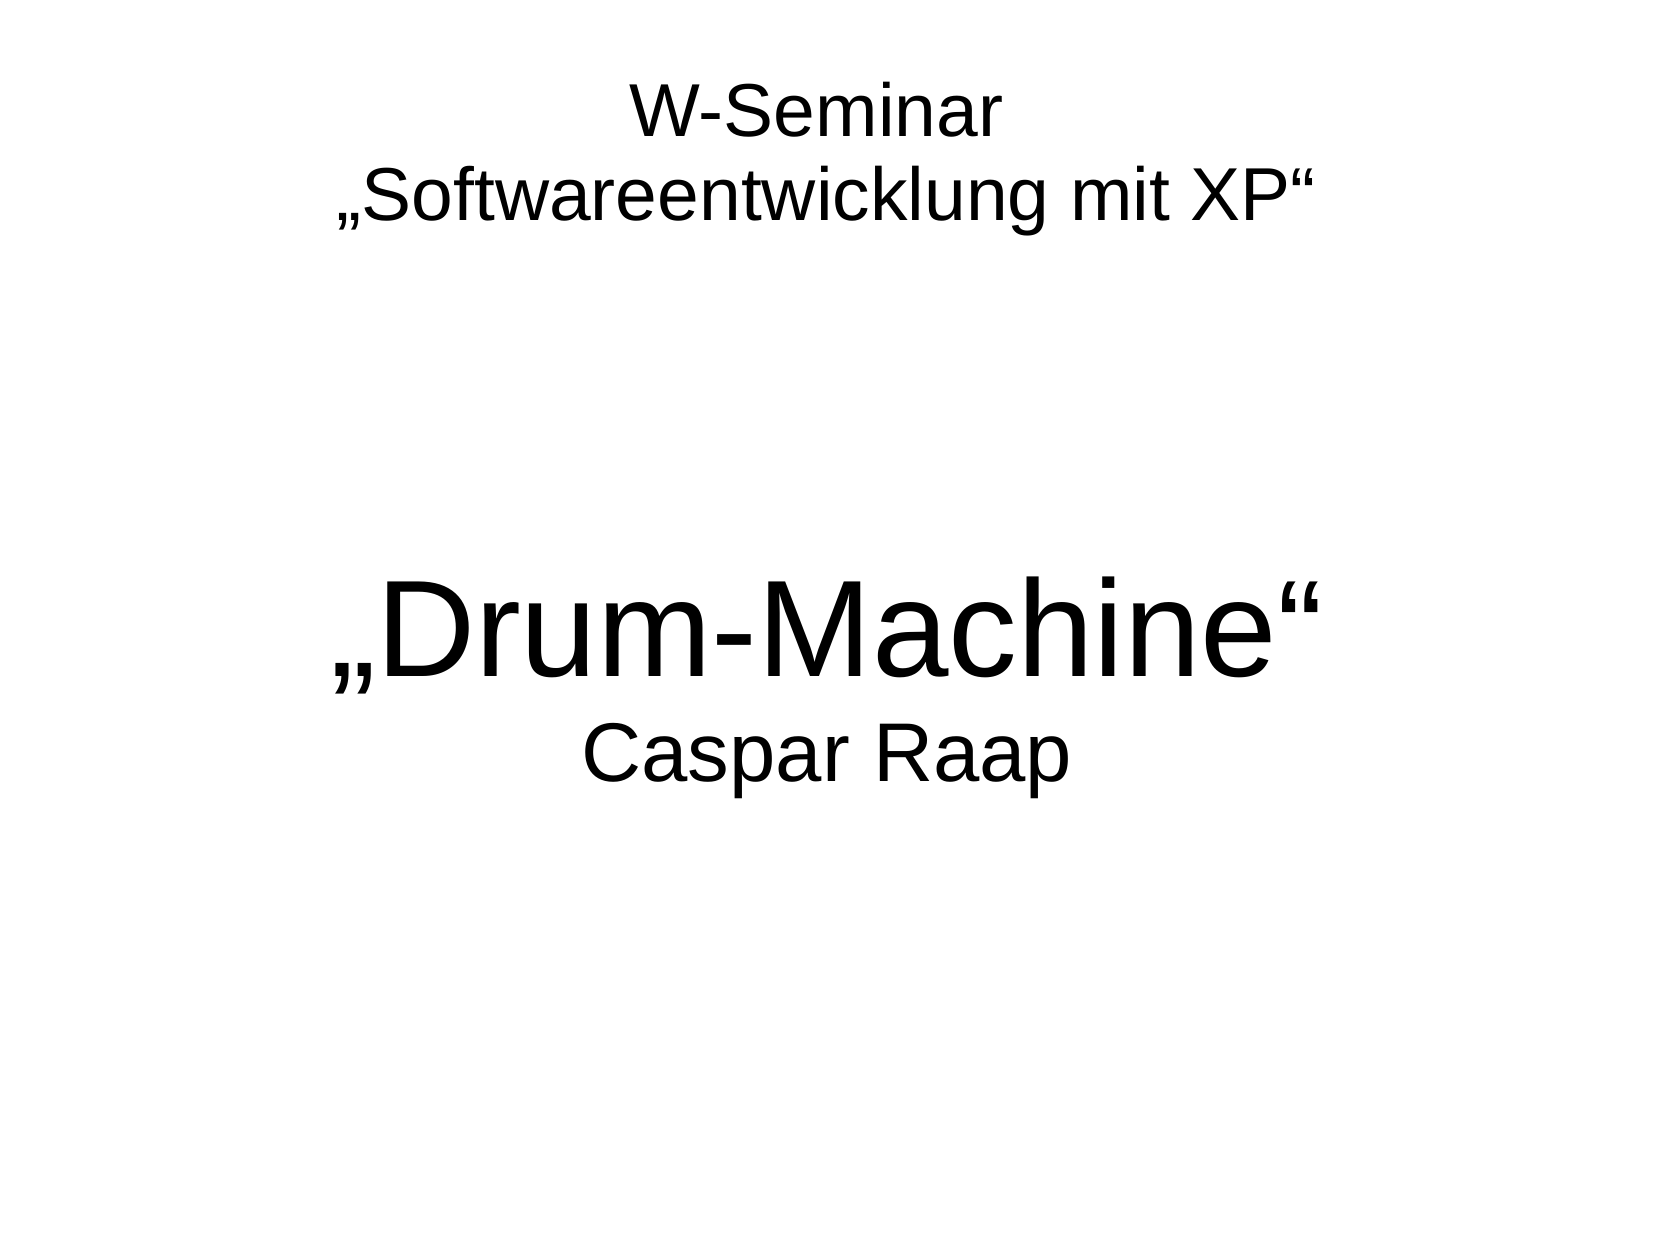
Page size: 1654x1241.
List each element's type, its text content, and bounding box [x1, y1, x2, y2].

title W-Seminar „Softwareentwicklung mit XP“ [82, 49, 1571, 257]
subtitle „Drum-Machine“ Caspar Raap [82, 266, 1571, 1086]
